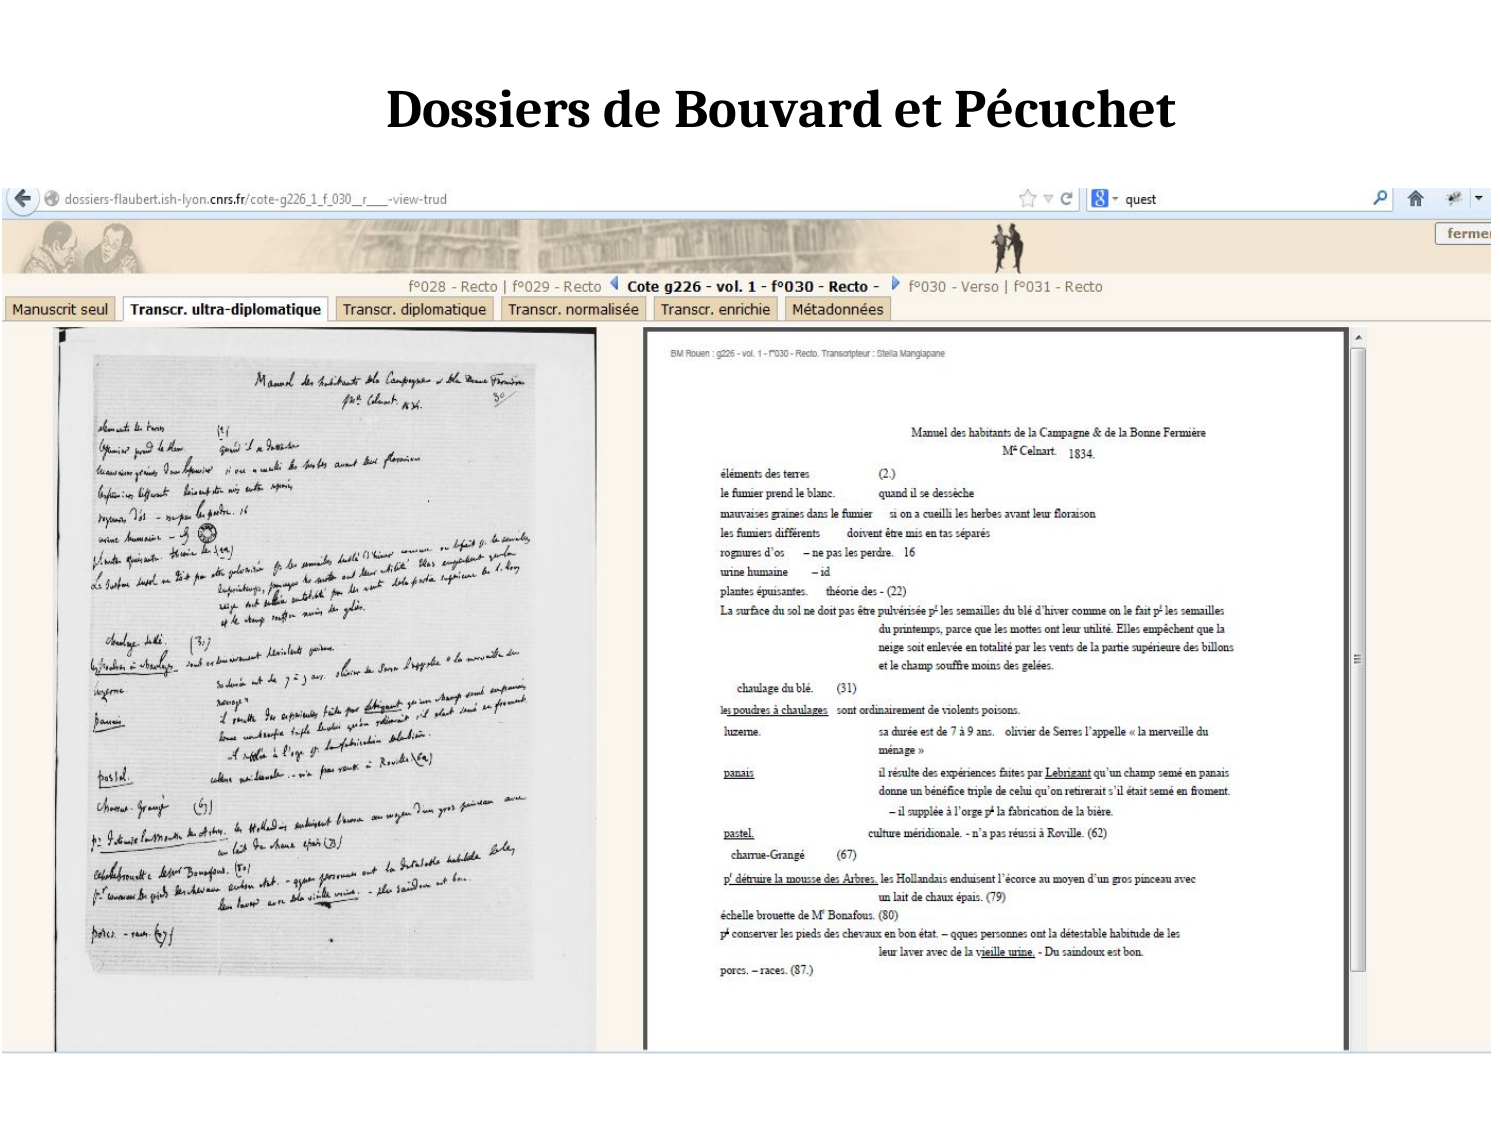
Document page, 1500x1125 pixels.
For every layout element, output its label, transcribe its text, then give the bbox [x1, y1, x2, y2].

picture [2, 188, 1491, 1054]
title Dossiers de Bouvard et Pécuchet [37, 5, 1500, 213]
